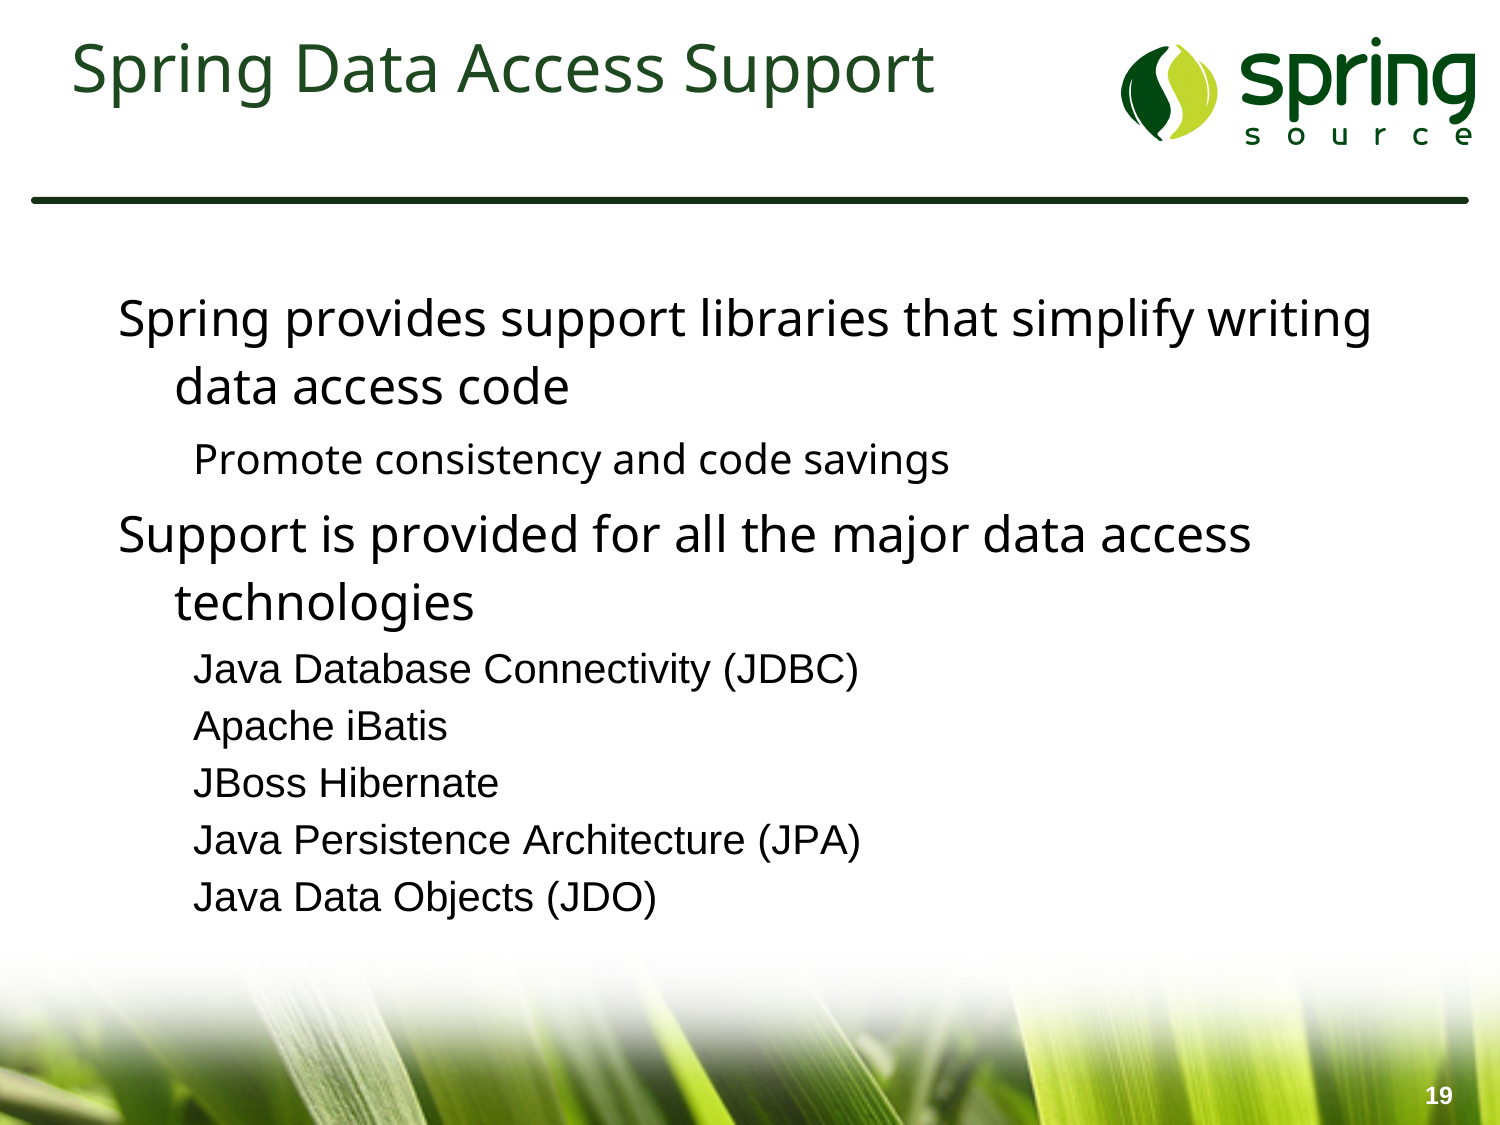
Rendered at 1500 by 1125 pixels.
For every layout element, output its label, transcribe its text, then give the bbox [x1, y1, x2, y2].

title Spring Data Access Support [56, 13, 1089, 176]
picture [0, 944, 1500, 1125]
list Spring provides support libraries that simplify writing data access code Promote consistency and code savings Support is provided for all the major data access technologies Java Database Connectivity (JDBC) Apache iBatis JBoss Hibernate Java Persistence Architecture (JPA) Java Data Objects (JDO) [103, 275, 1394, 938]
picture [1121, 37, 1475, 145]
